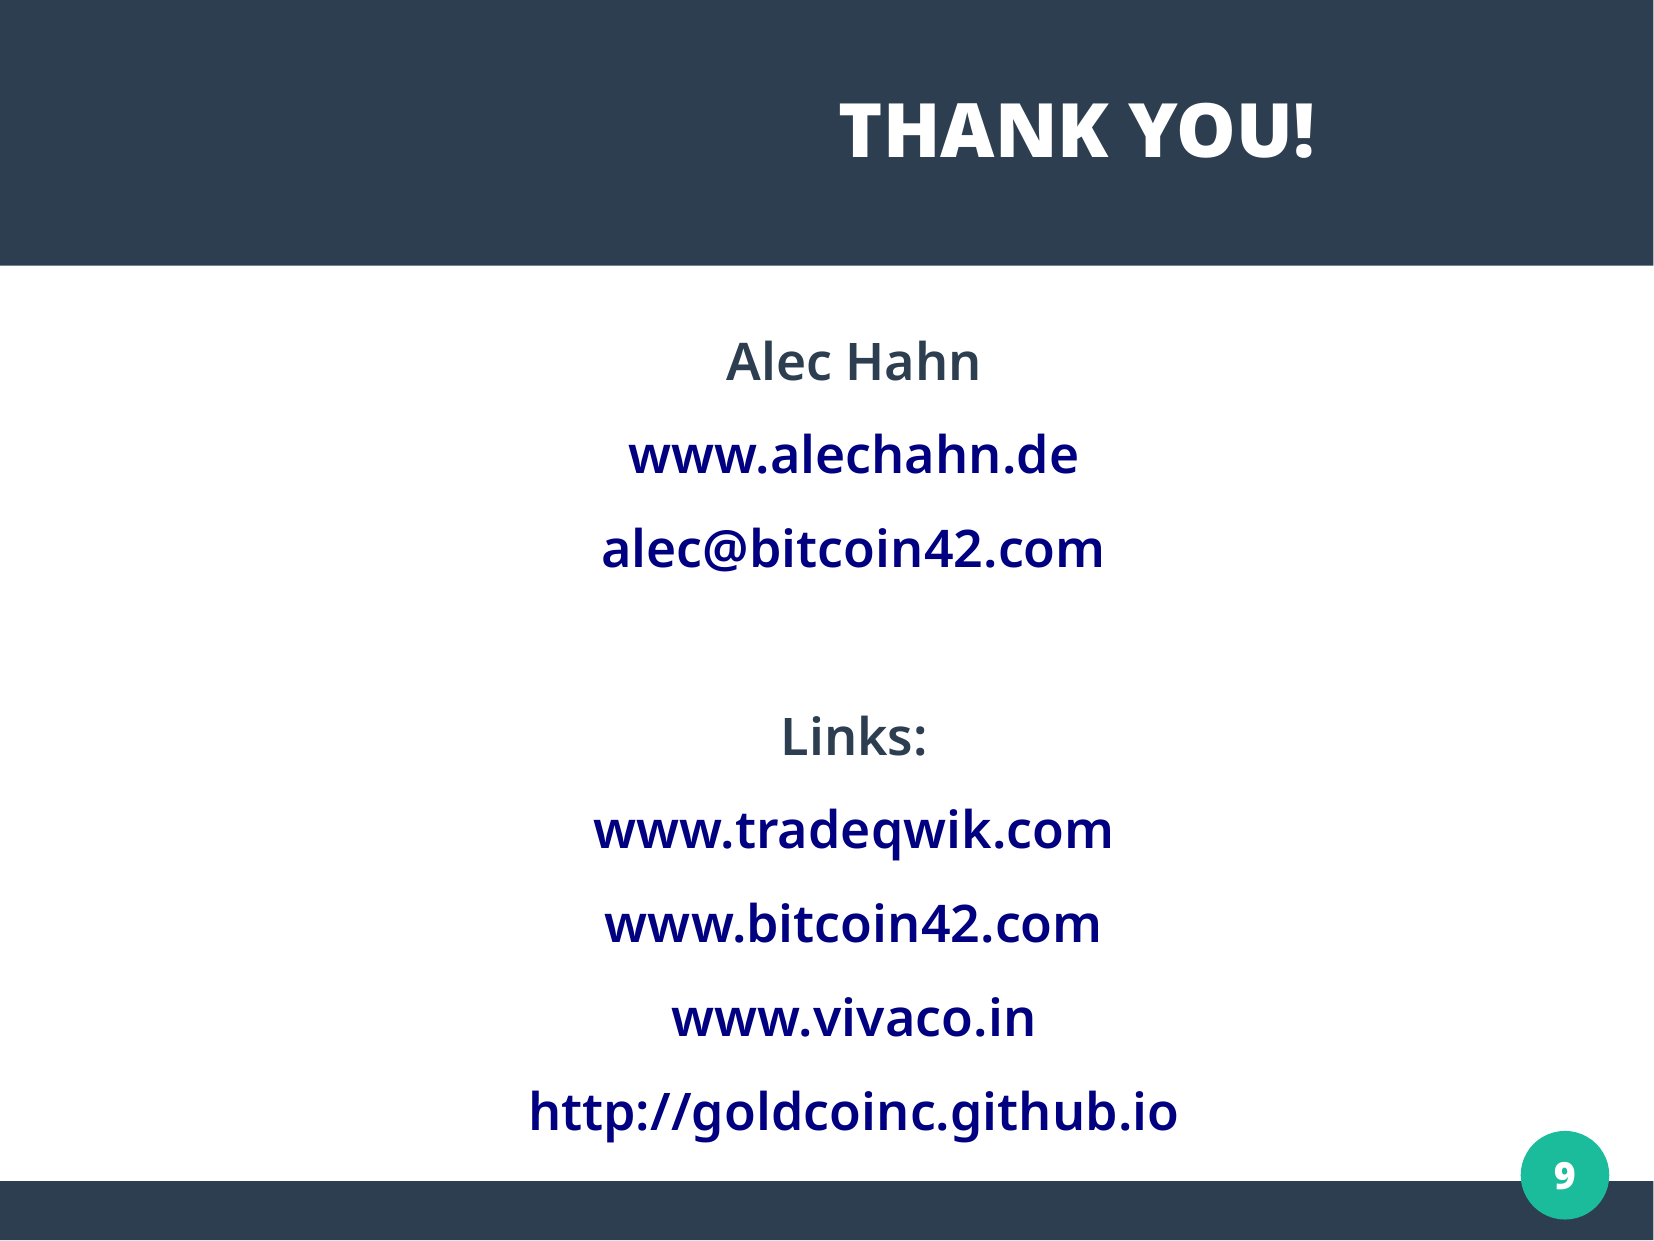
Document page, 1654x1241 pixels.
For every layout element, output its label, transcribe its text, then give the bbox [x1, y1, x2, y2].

list Alec Hahn www.alechahn.de alec@bitcoin42.com Links: www.tradeqwik.com www.bitcoin42.com www.vivaco.in http://goldcoinc.github.io [59, 324, 1595, 1152]
title THANK YOU! [59, 49, 1595, 207]
